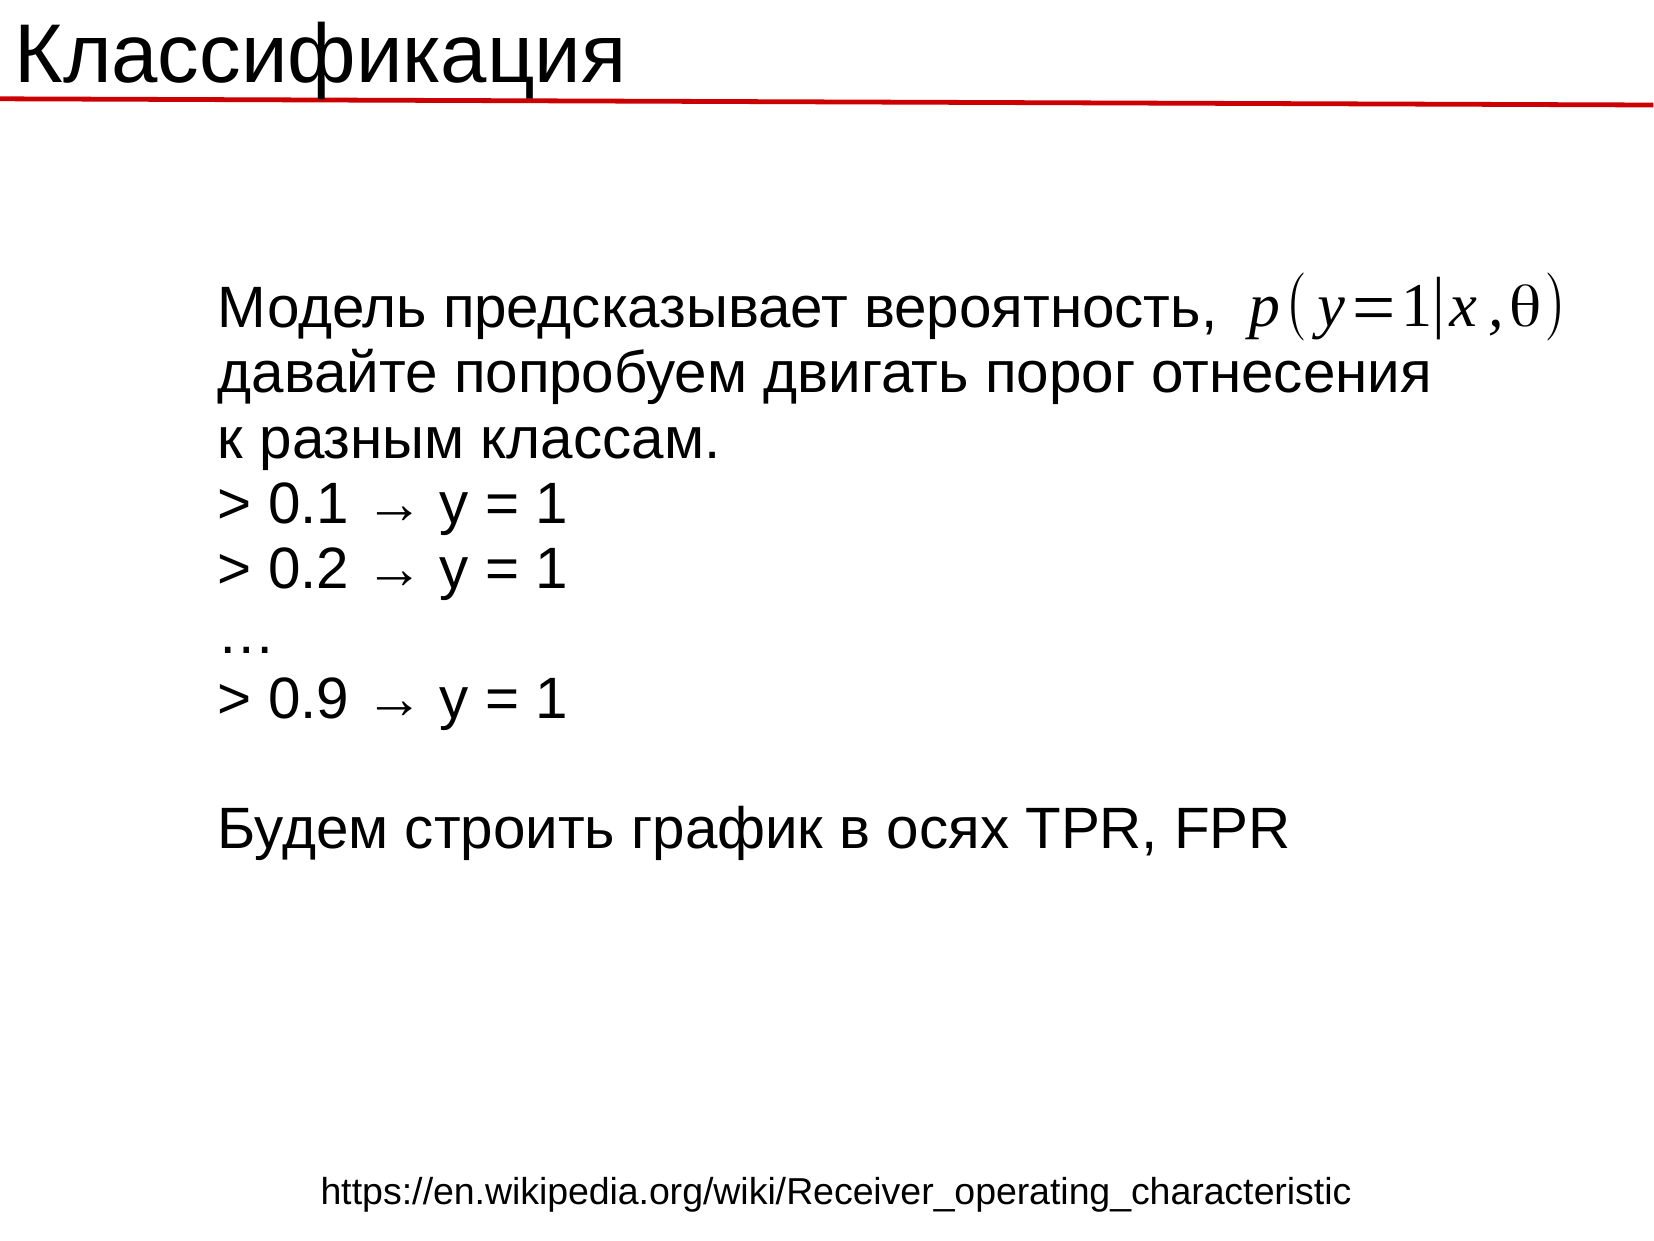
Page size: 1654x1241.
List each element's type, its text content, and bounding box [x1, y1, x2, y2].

text_box Модель предсказывает вероятность, давайте попробуем двигать порог отнесения к разным классам. > 0.1 → y = 1 > 0.2 → y = 1 … > 0.9 → y = 1 Будем строить график в осях TPR, FPR [203, 267, 1465, 868]
chart [1236, 268, 1572, 343]
text_box Классификация [0, 0, 1171, 111]
text_box https://en.wikipedia.org/wiki/Receiver_operating_characteristic [305, 1162, 1367, 1220]
